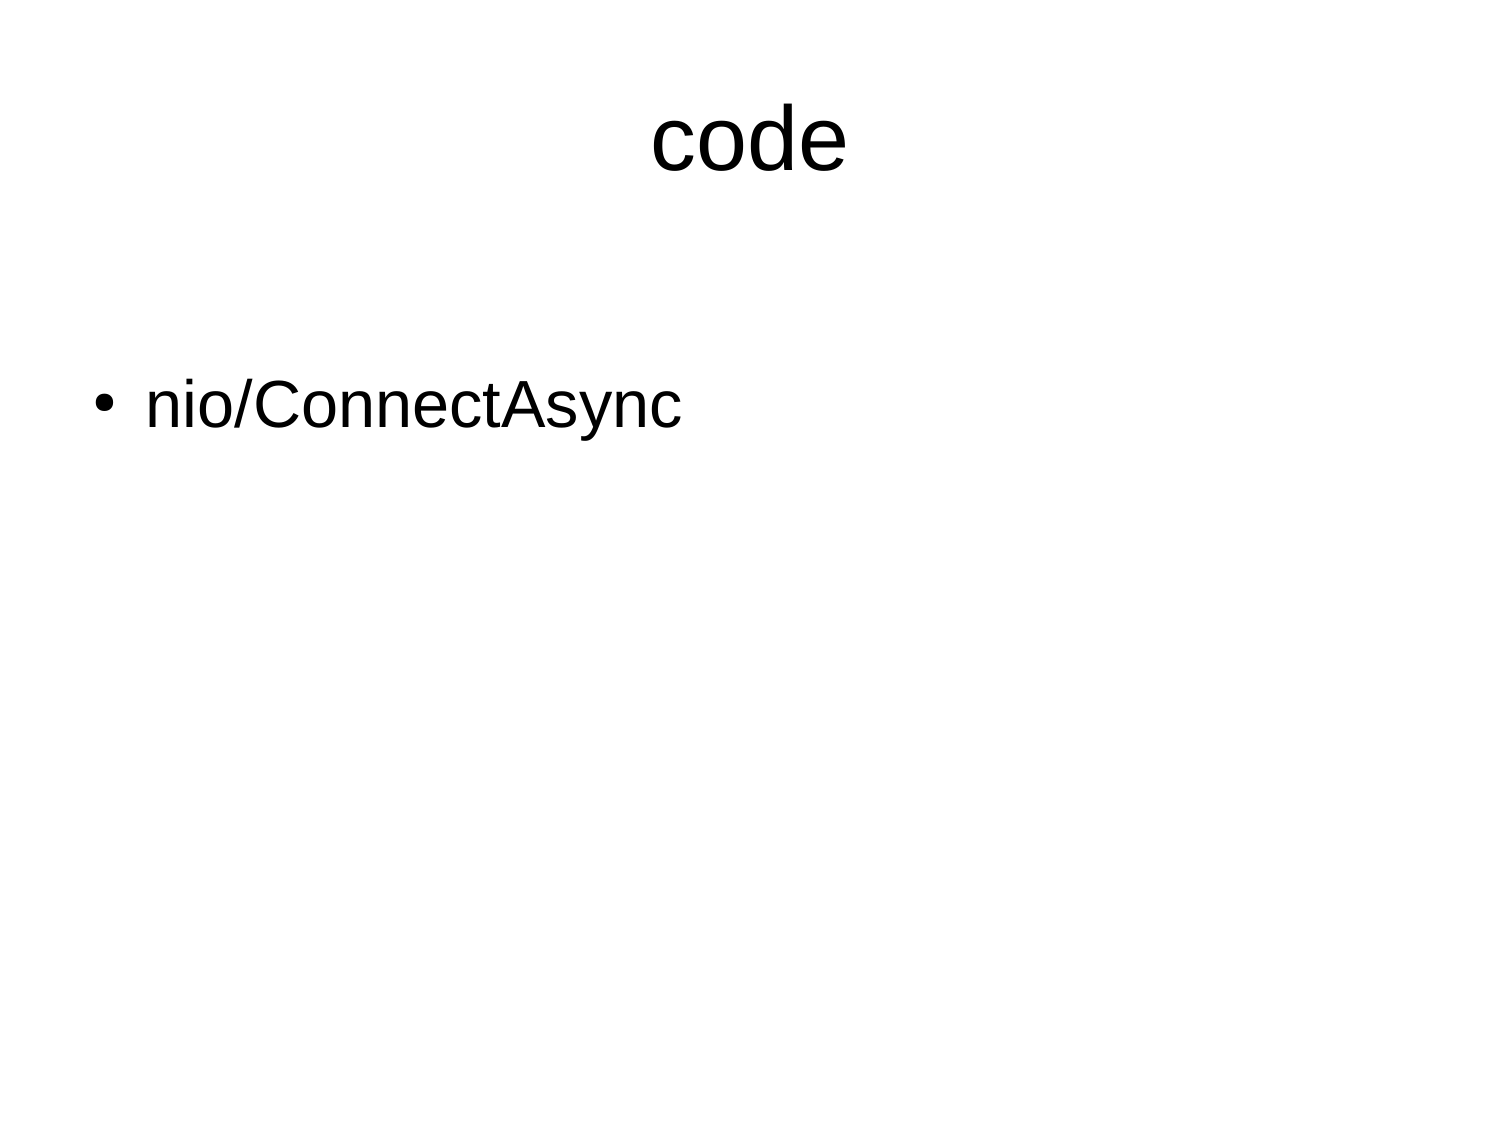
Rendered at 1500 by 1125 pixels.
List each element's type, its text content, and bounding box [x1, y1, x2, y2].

list nio/ConnectAsync [75, 263, 1425, 916]
title code [75, 44, 1425, 233]
